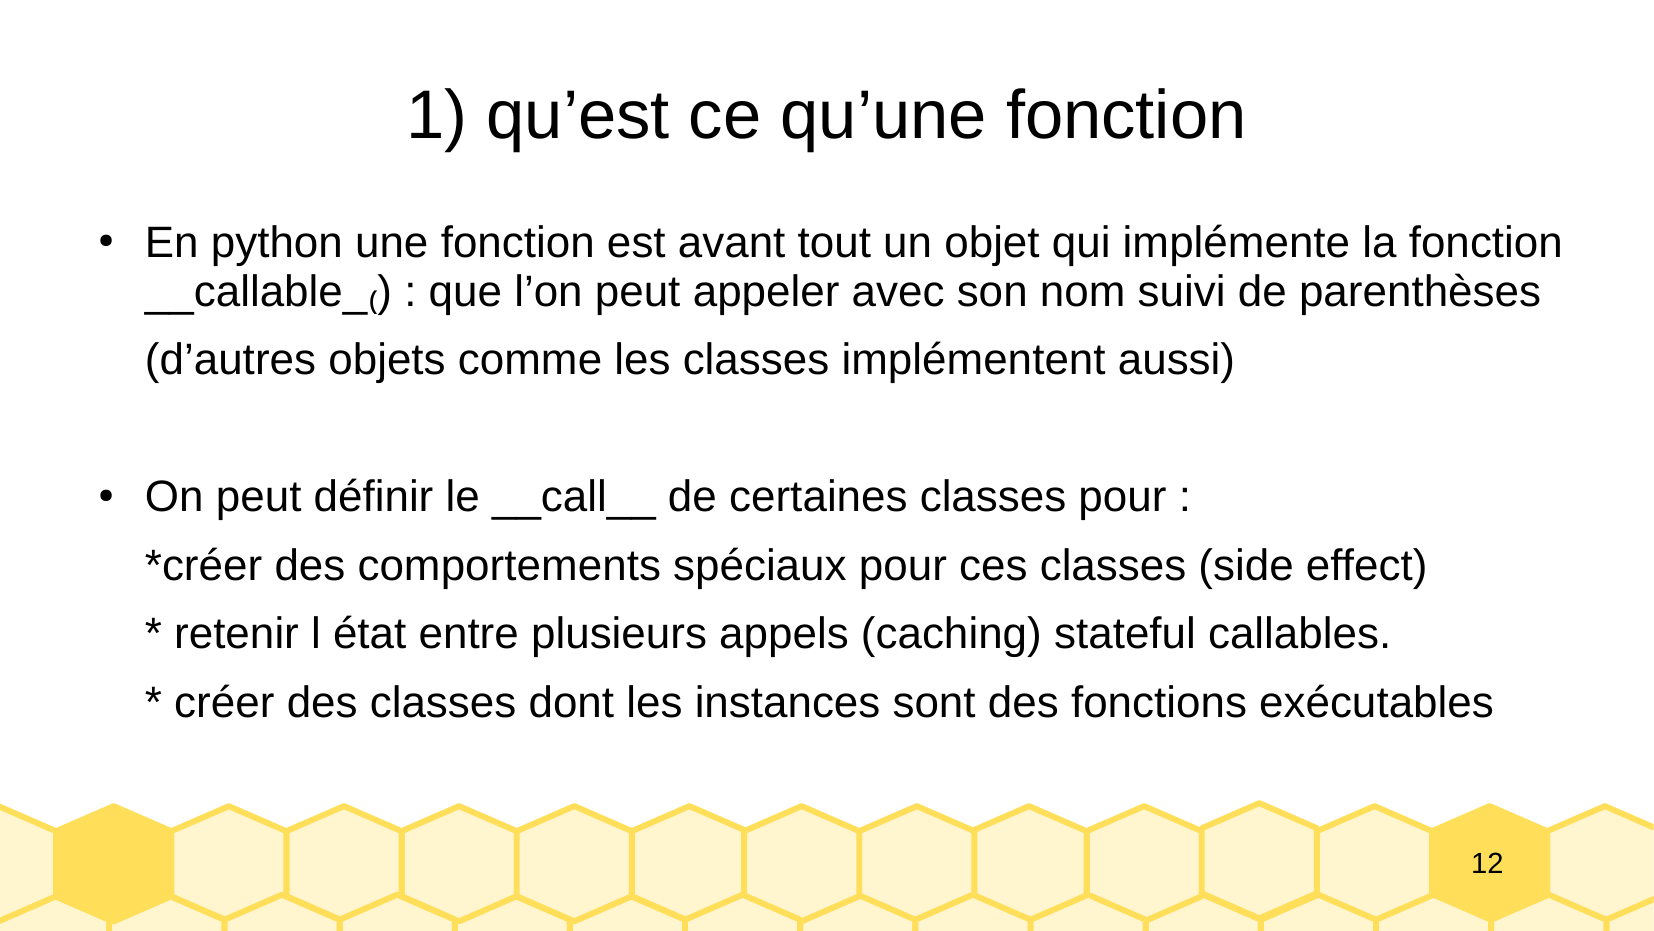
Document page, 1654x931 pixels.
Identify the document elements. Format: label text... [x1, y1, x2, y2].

list En python une fonction est avant tout un objet qui implémente la fonction __callable_₍) : que l’on peut appeler avec son nom suivi de parenthèses (d’autres objets comme les classes implémentent aussi) On peut définir le __call__ de certaines classes pour : *créer des comportements spéciaux pour ces classes (side effect) * retenir l état entre plusieurs appels (caching) stateful callables. * créer des classes dont les instances sont des fonctions exécutables [82, 217, 1571, 758]
title 1) qu’est ce qu’une fonction [82, 37, 1571, 193]
